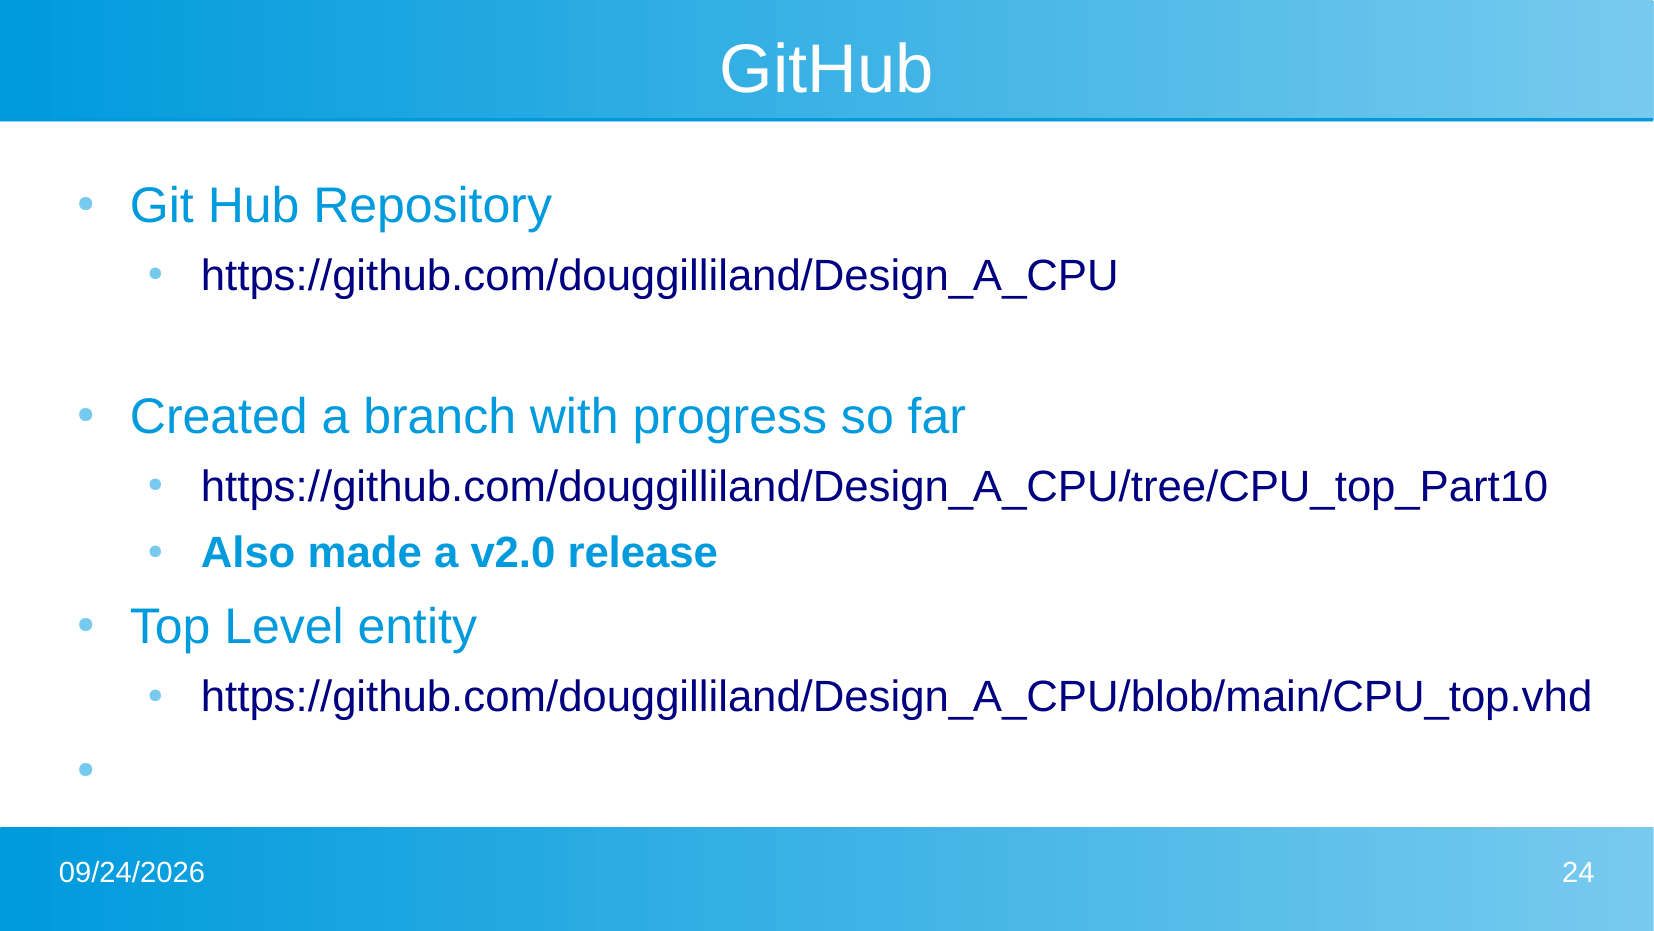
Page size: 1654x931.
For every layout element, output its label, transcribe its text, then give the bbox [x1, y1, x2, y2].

list Git Hub Repository https://github.com/douggilliland/Design_A_CPU Created a branch with progress so far https://github.com/douggilliland/Design_A_CPU/tree/CPU_top_Part10 Also made a v2.0 release Top Level entity https://github.com/douggilliland/Design_A_CPU/blob/main/CPU_top.vhd [59, 177, 1595, 768]
title GitHub [59, 29, 1595, 108]
